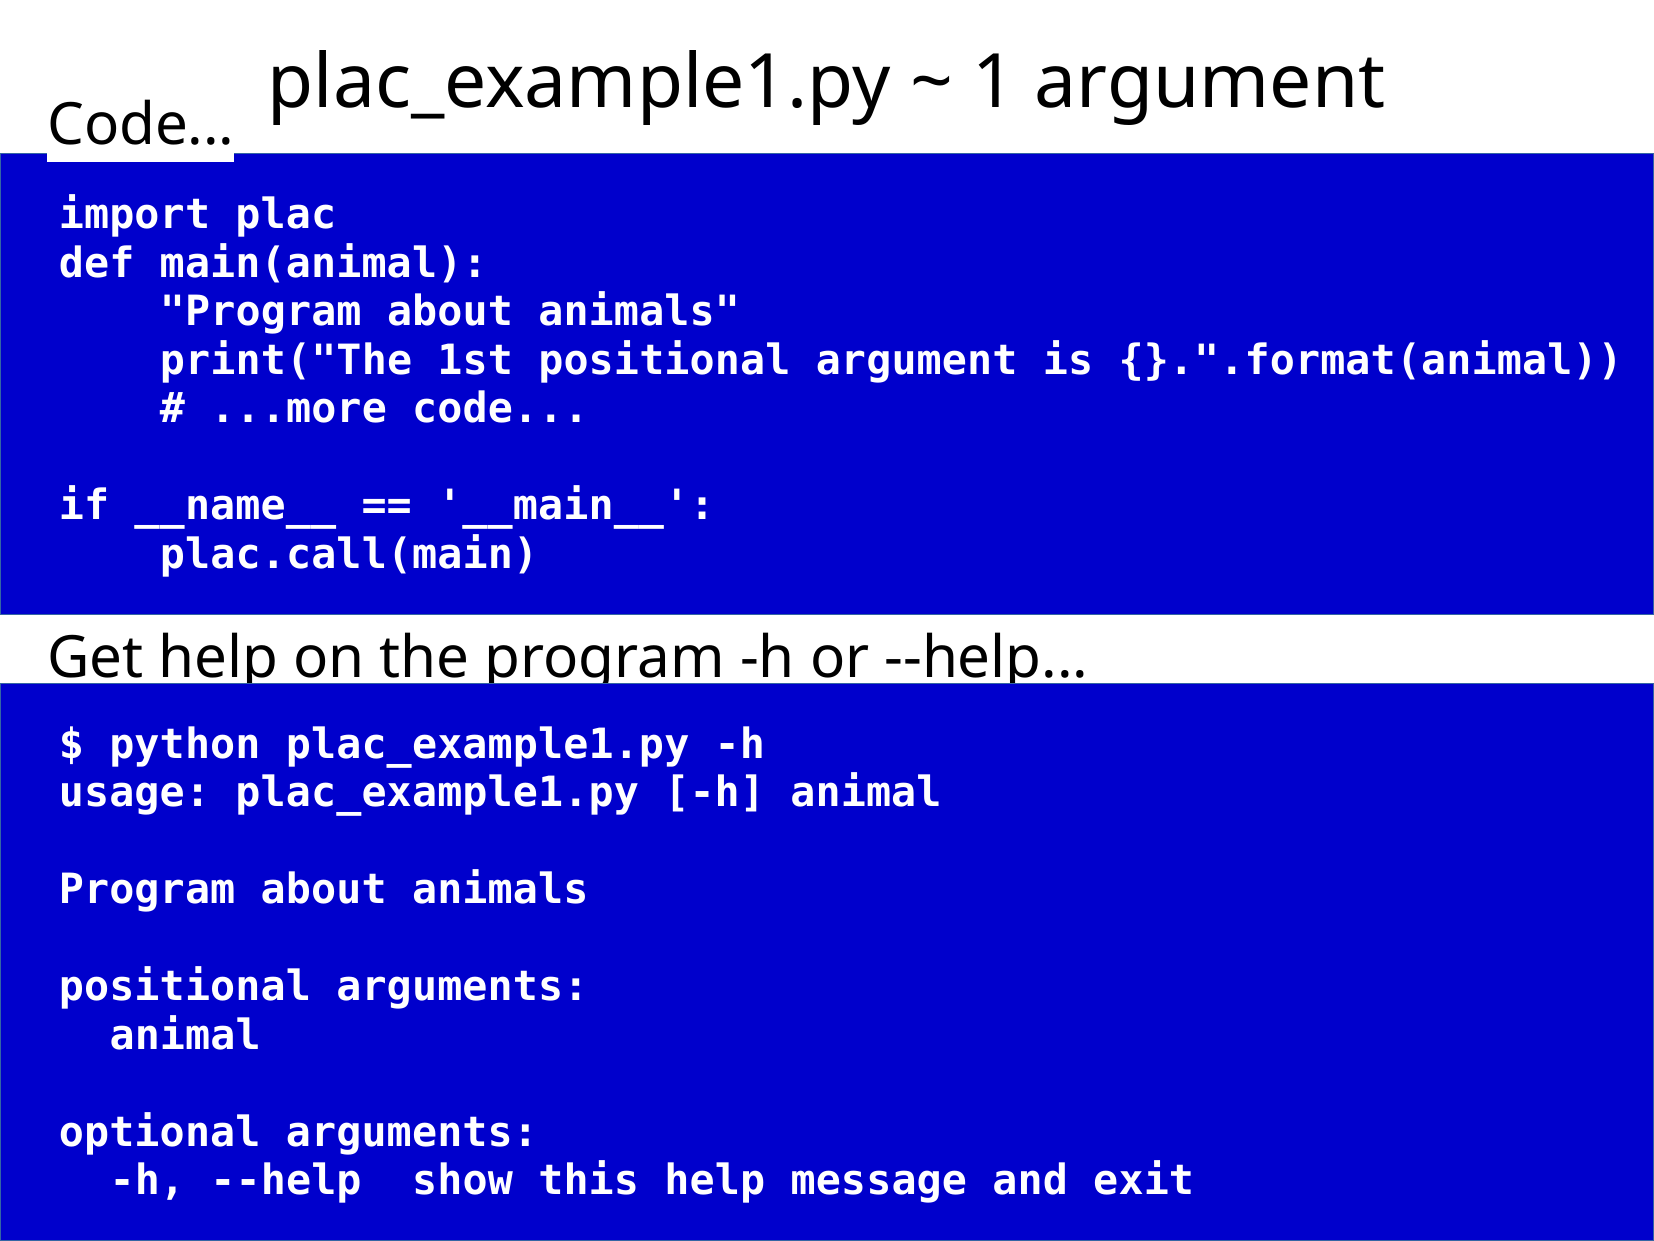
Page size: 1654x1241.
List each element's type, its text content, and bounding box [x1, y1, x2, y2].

text_box import plac def main(animal): "Program about animals" print("The 1st positional argument is {}.".format(animal)) # ...more code... if __name__ == '__main__': plac.call(main) [0, 153, 1654, 615]
text_box Code... [47, 82, 1619, 165]
text_box $ python plac_example1.py -h usage: plac_example1.py [-h] animal Program about animals positional arguments: animal optional arguments: -h, --help show this help message and exit [0, 683, 1654, 1241]
text_box Get help on the program -h or --help... [47, 615, 1619, 683]
title plac_example1.py ~ 1 argument [82, 36, 1571, 82]
